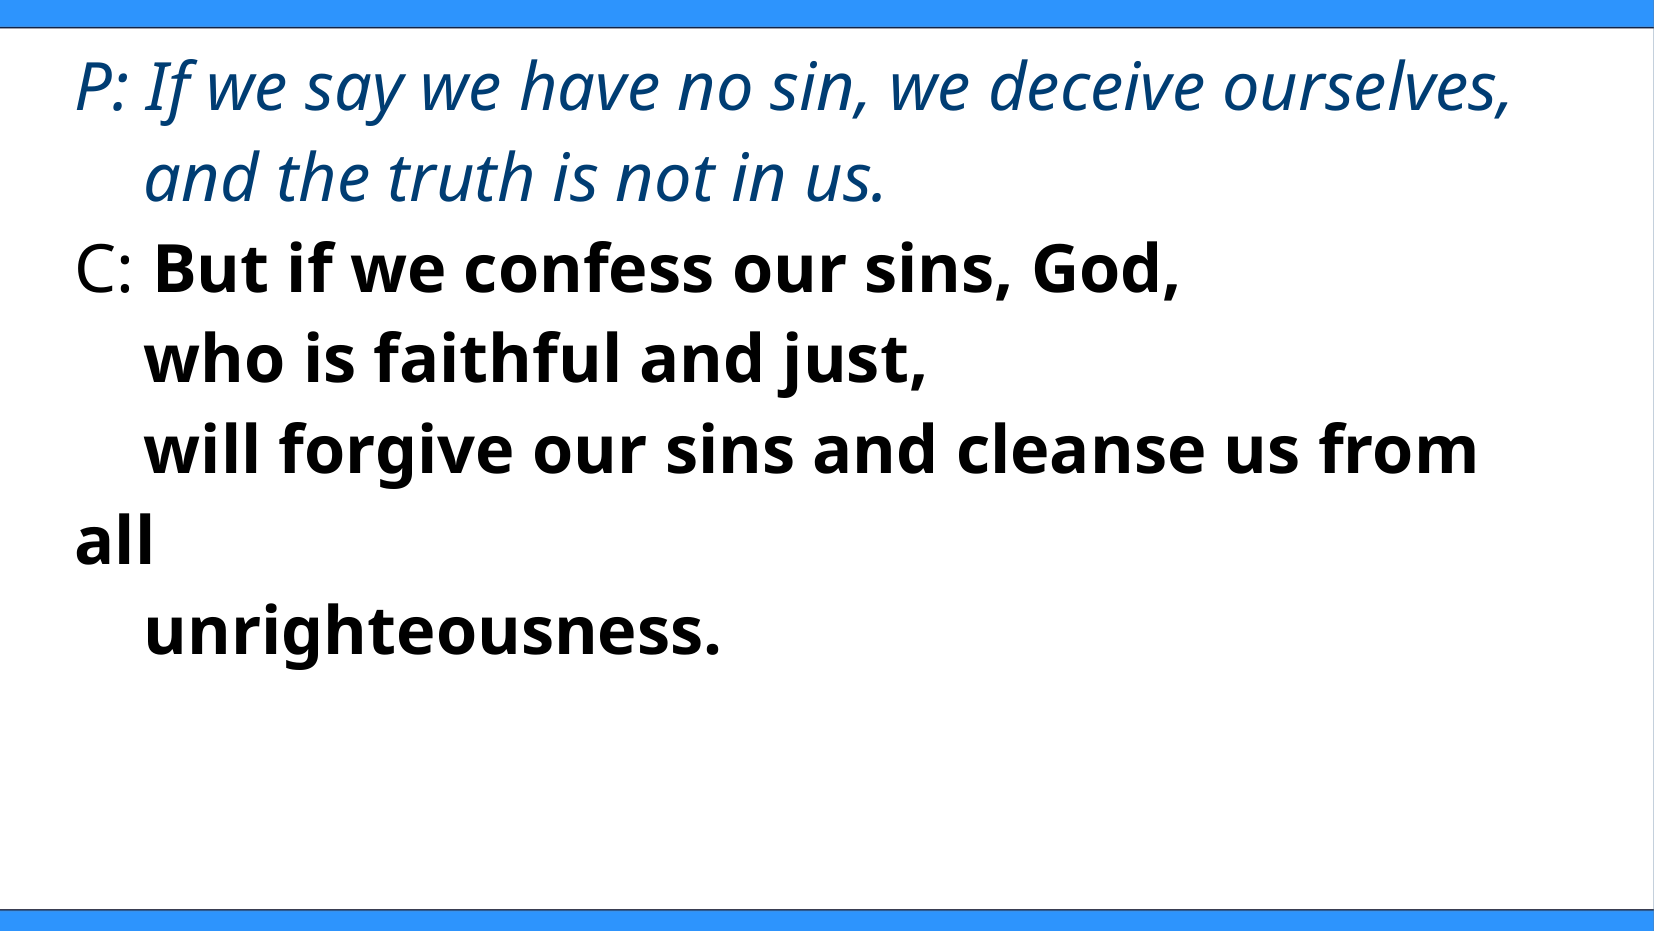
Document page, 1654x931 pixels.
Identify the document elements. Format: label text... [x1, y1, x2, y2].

picture [0, 0, 1654, 931]
text_box P: If we say we have no sin, we deceive ourselves, and the truth is not in us. C: But if we confess our sins, God, who is faithful and just, will forgive our sins and cleanse us from all unrighteousness. [60, 31, 1561, 580]
